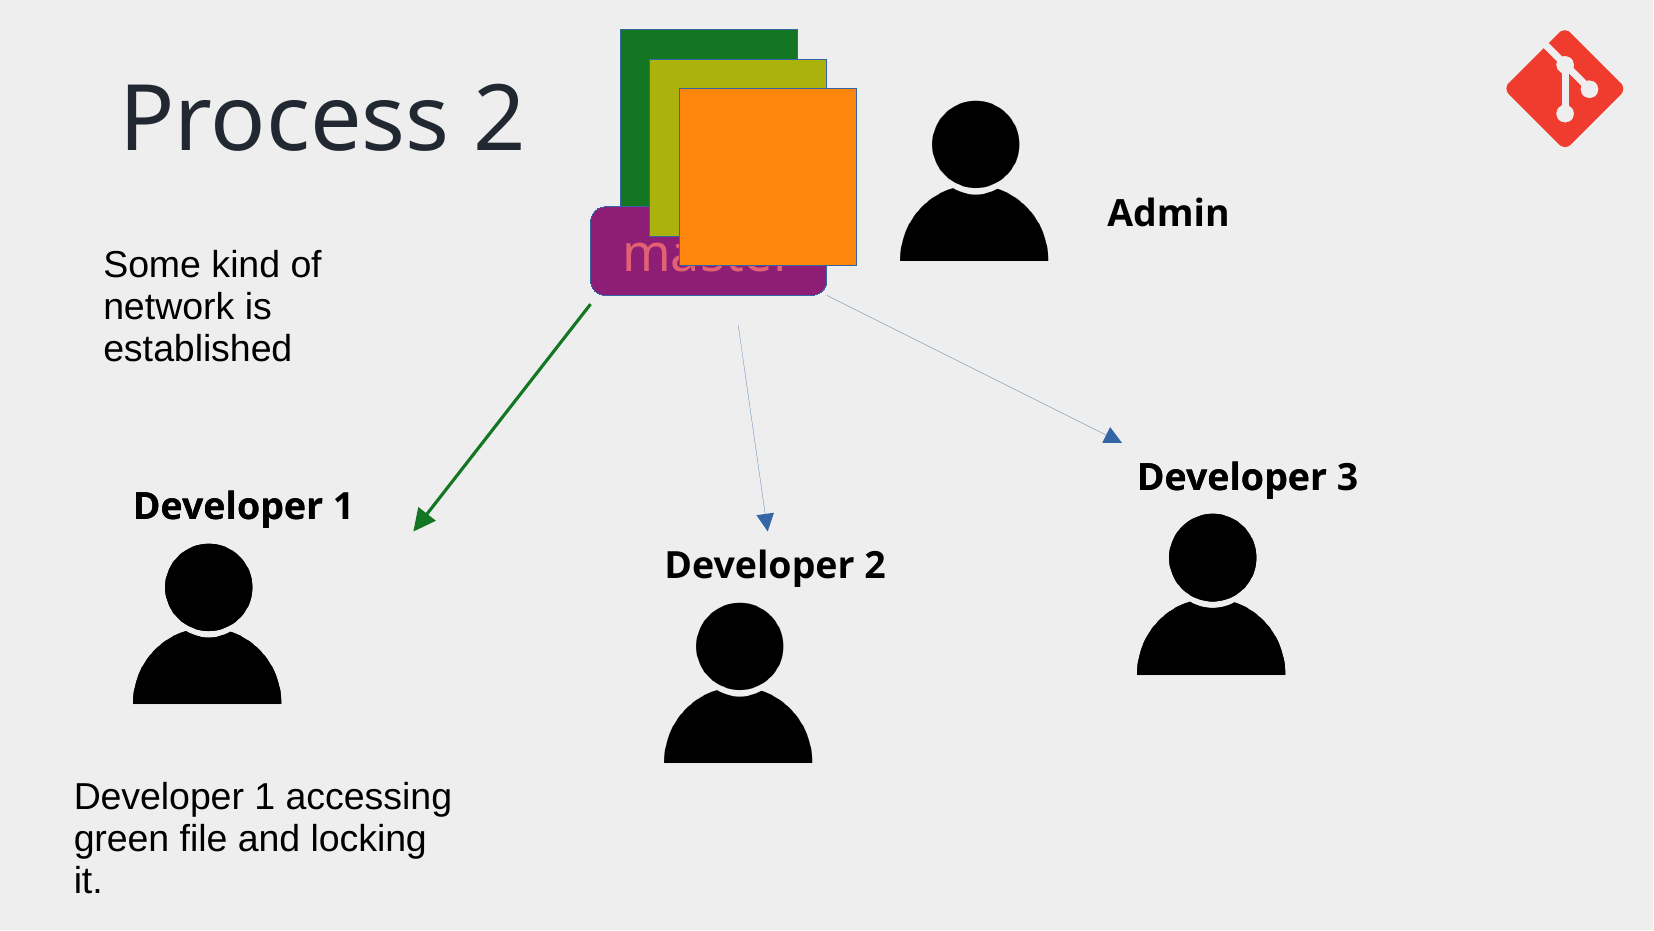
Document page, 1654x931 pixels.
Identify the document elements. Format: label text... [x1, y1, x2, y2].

text_box Developer 1 accessing green file and locking it. [59, 767, 473, 909]
text_box Some kind of network is established [88, 236, 355, 378]
picture [118, 572, 296, 709]
text_box Developer 2 [649, 531, 916, 631]
text_box Developer 3 [1122, 442, 1388, 542]
text_box Admin [1092, 179, 1300, 237]
text_box master [590, 206, 827, 296]
text_box Developer 1 [118, 472, 384, 572]
picture [649, 631, 827, 768]
title Process 2 [82, 37, 563, 193]
picture [885, 88, 1063, 266]
text_box [620, 29, 857, 266]
picture [1122, 542, 1300, 680]
picture [1505, 29, 1625, 148]
